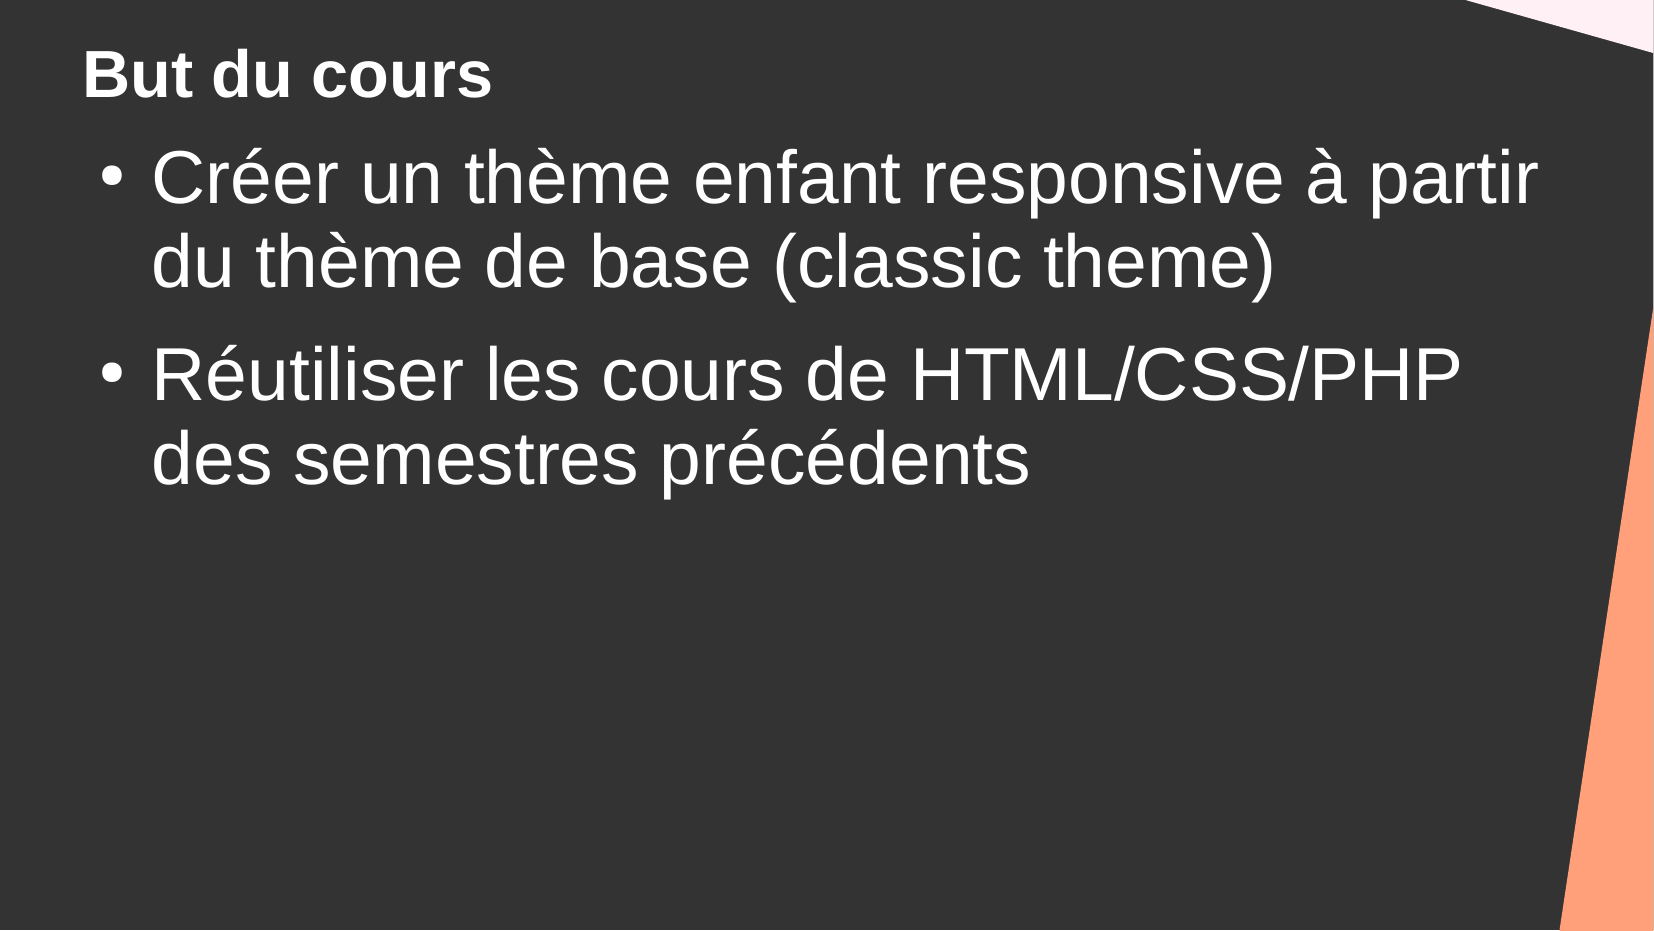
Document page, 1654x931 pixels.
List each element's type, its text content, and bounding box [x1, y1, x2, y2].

text_box [1559, 302, 1654, 931]
title But du cours [82, 36, 1571, 122]
list Créer un thème enfant responsive à partir du thème de base (classic theme) Réutiliser les cours de HTML/CSS/PHP des semestres précédents [80, 135, 1559, 762]
text_box [1465, 0, 1654, 54]
